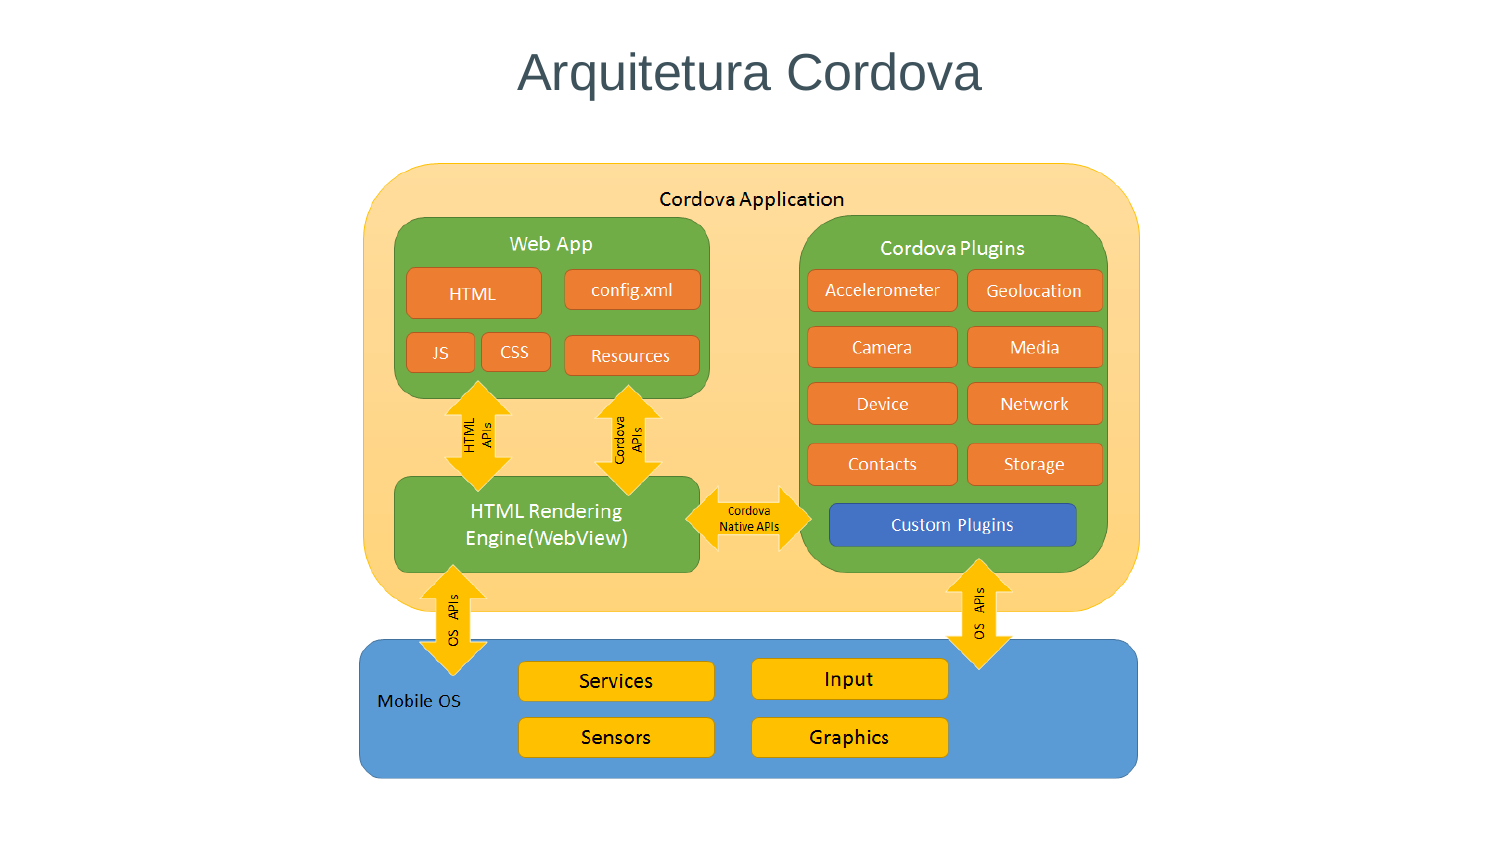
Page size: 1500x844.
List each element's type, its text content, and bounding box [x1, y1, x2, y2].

picture [359, 160, 1141, 779]
text_box Arquitetura Cordova [437, 23, 1063, 144]
